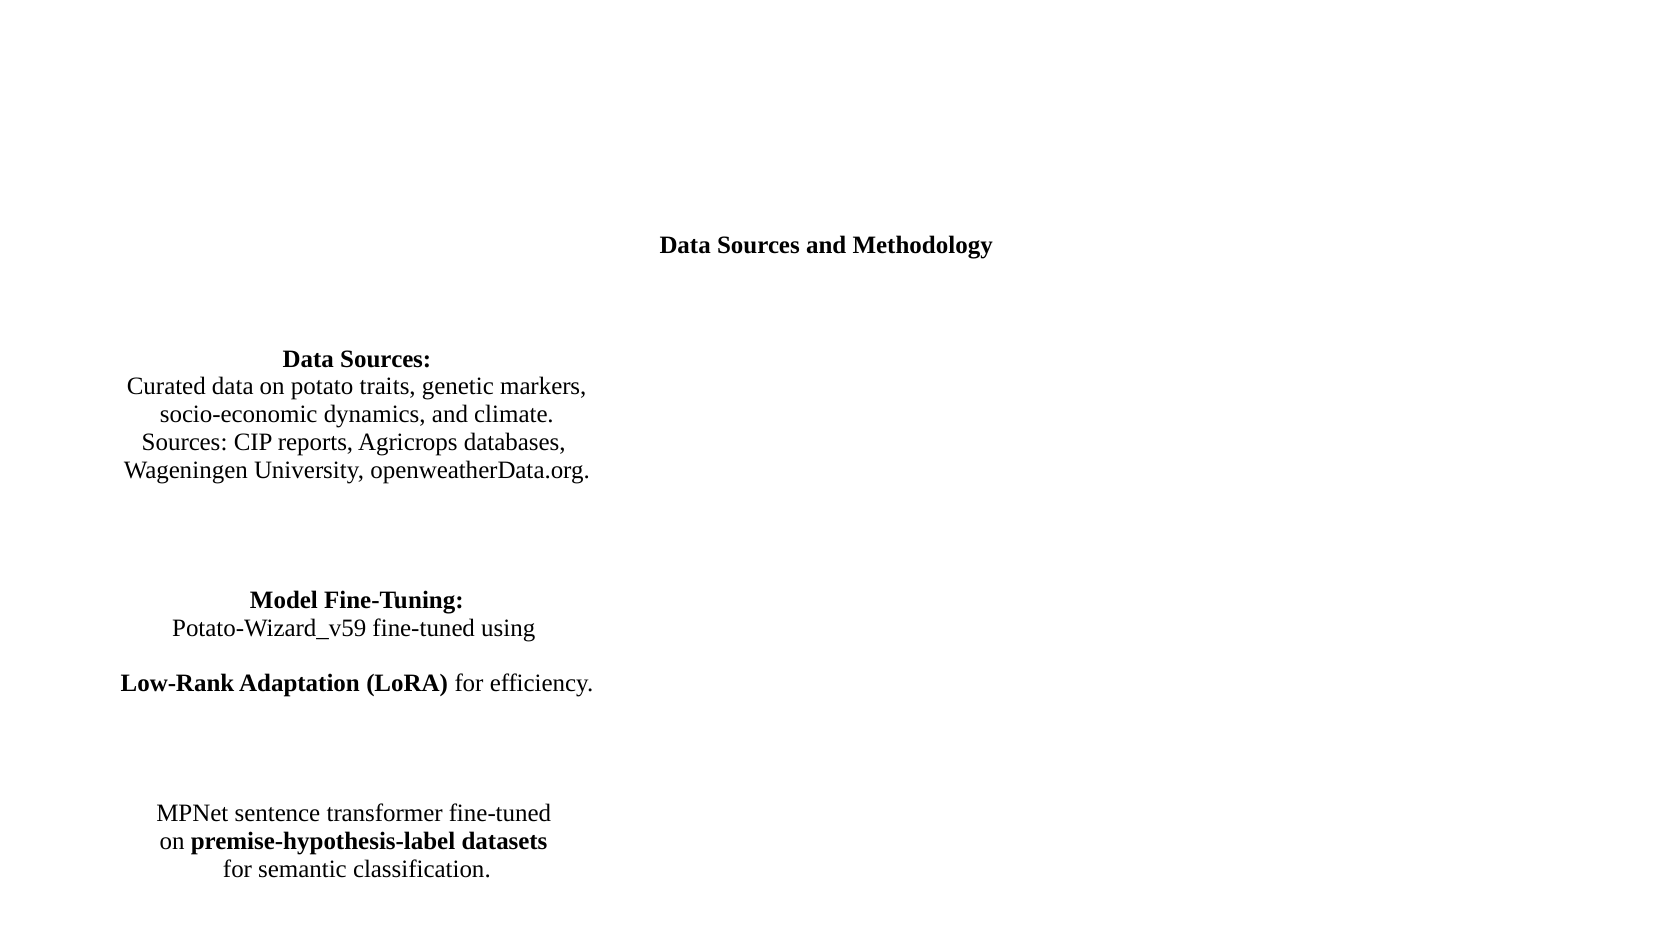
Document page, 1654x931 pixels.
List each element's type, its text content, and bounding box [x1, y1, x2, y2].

text_box Data Sources: Curated data on potato traits, genetic markers, socio-economic dynamics, and climate. Sources: CIP reports, Agricrops databases, Wageningen University, openweatherData.org. Model Fine-Tuning: Potato-Wizard_v59 fine-tuned using Low-Rank Adaptation (LoRA) for efficiency. MPNet sentence transformer fine-tuned on premise-hypothesis-label datasets for semantic classification. [120, 344, 1533, 867]
title Data Sources and Methodology [120, 197, 1533, 293]
